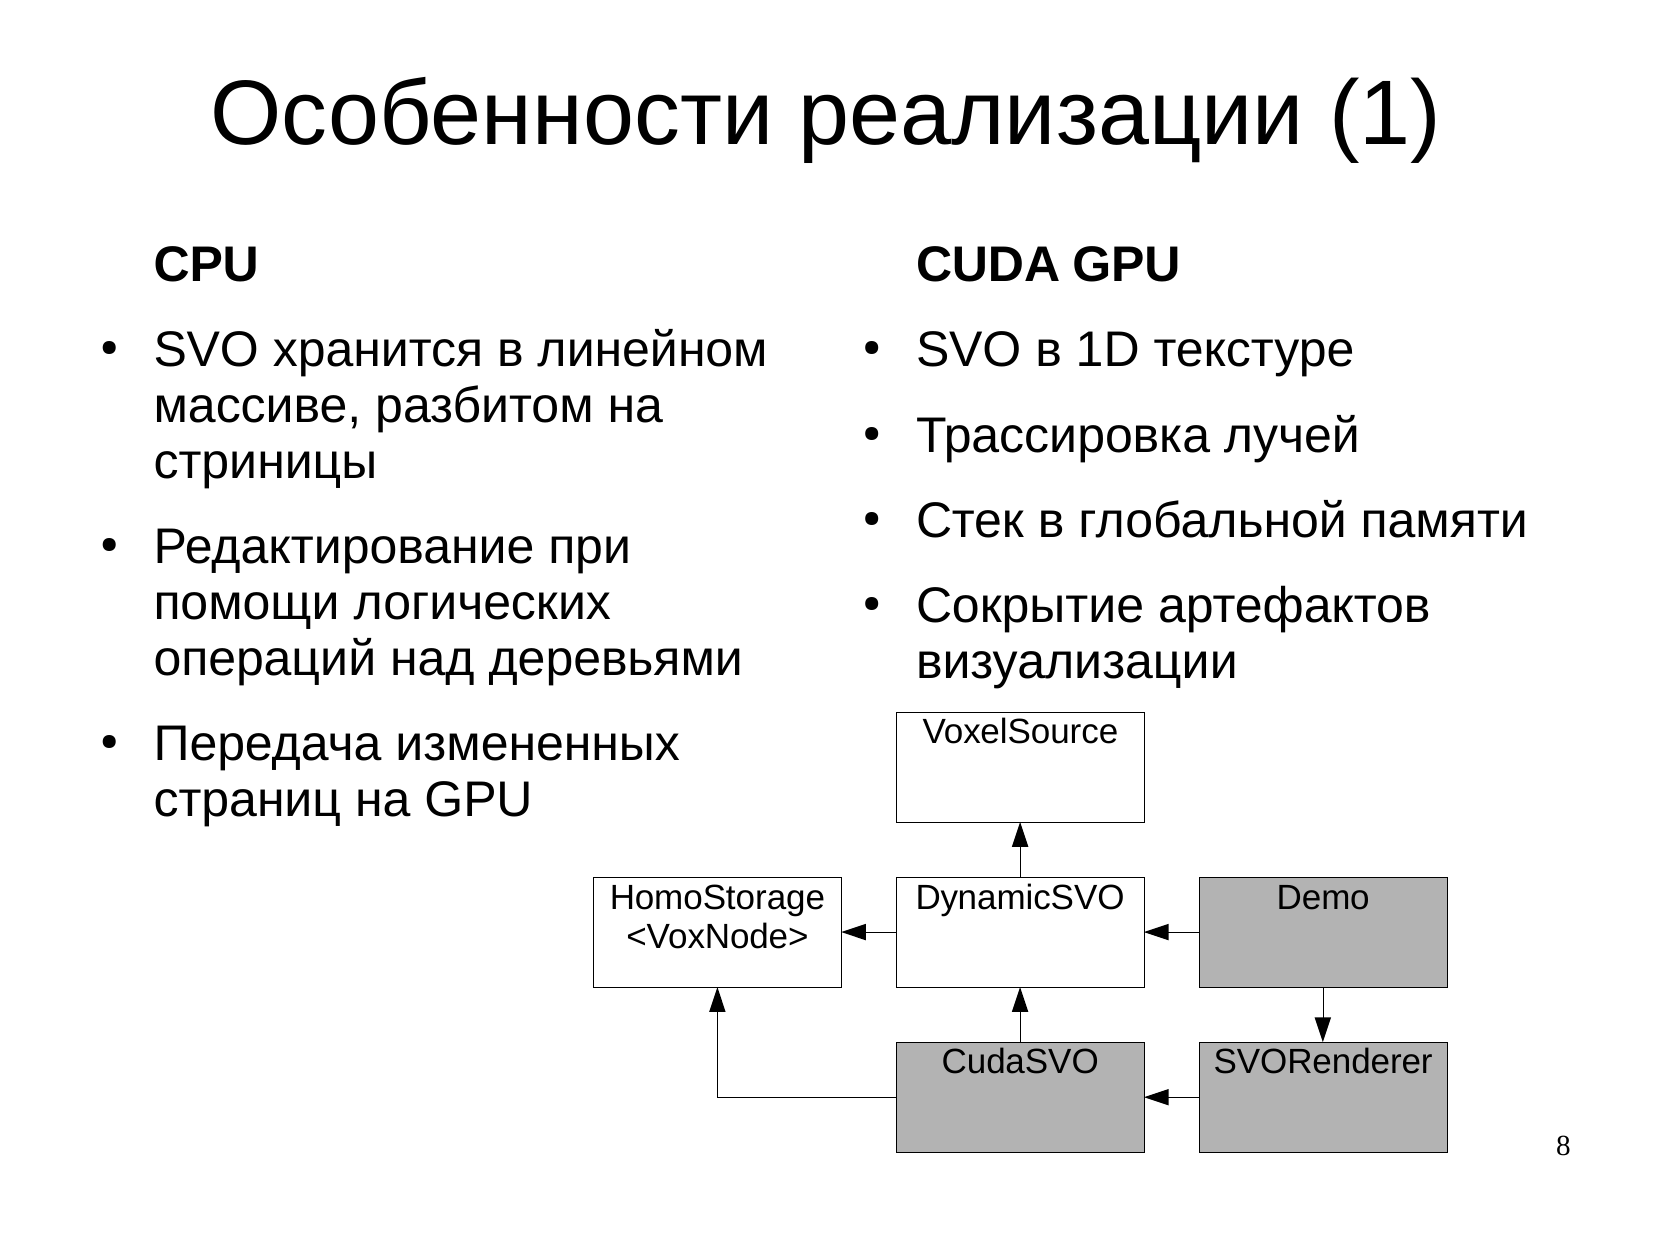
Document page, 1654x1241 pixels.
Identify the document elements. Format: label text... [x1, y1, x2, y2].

list CUDA GPU SVO в 1D текстуре Трассировка лучей Стек в глобальной памяти Сокрытие артефактов визуализации [845, 236, 1572, 1094]
chart [538, 708, 1506, 1241]
title Особенности реализации (1) [82, 49, 1571, 178]
list CPU SVO хранится в линейном массиве, разбитом на стриницы Редактирование при помощи логических операций над деревьями Передача измененных страниц на GPU [82, 236, 809, 1094]
